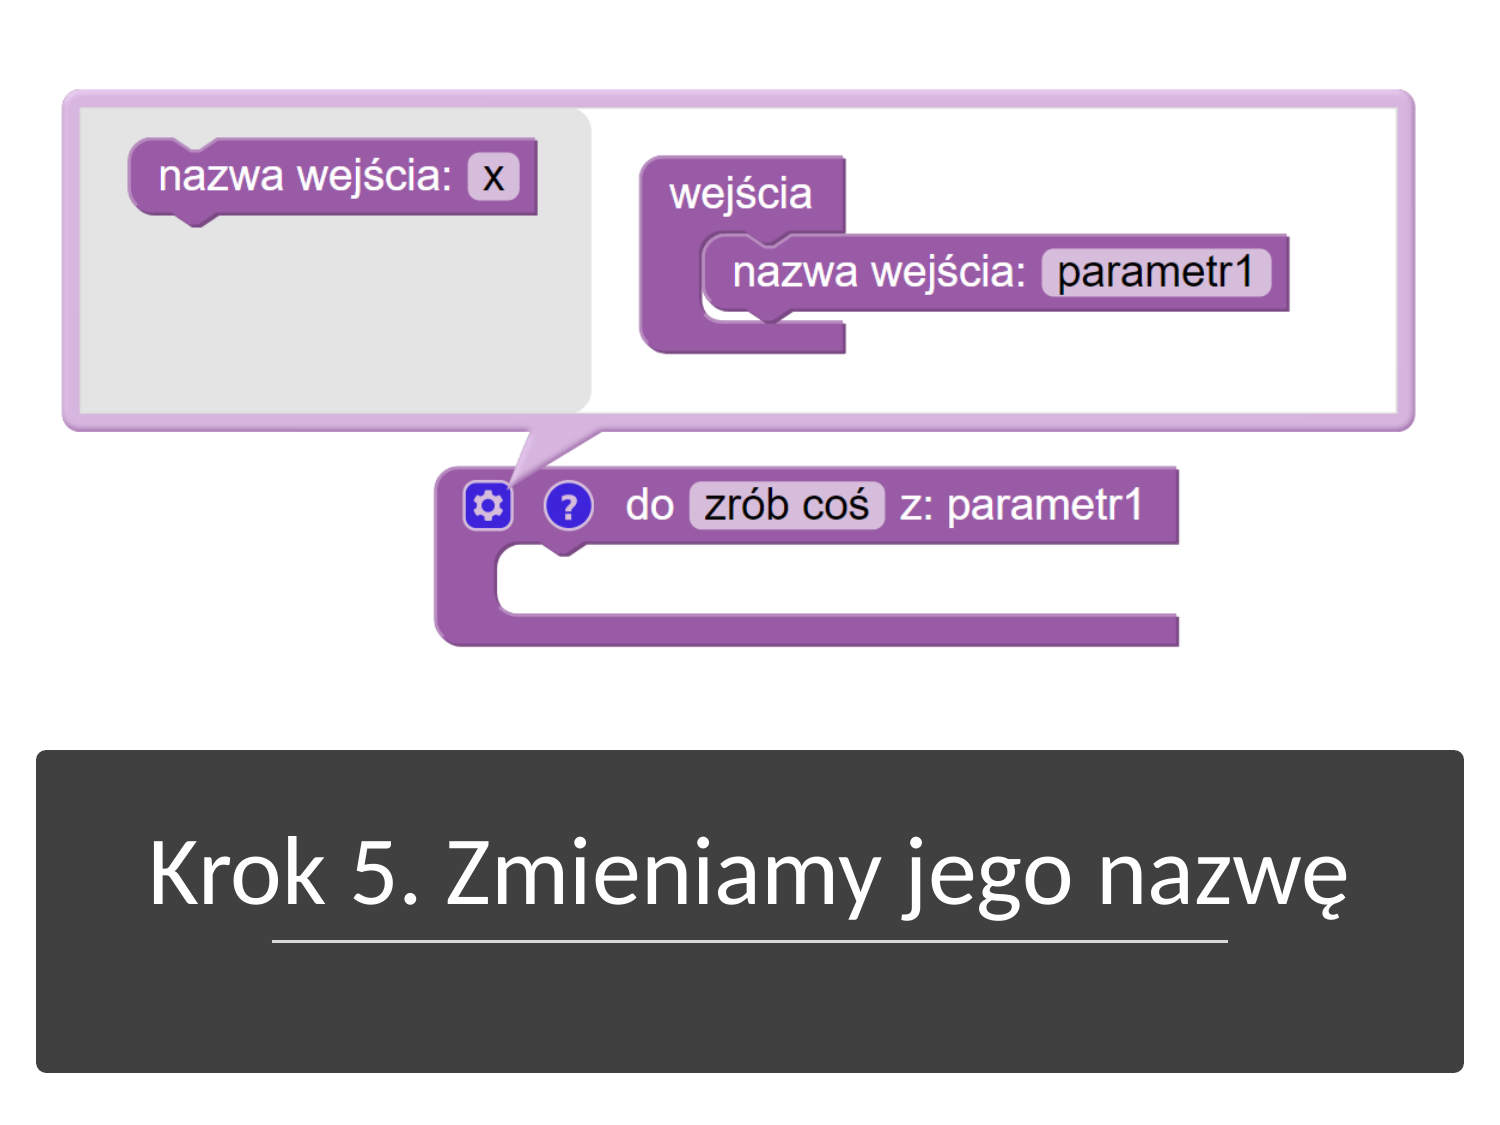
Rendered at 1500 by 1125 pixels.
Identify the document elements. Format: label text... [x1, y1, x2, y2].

title Krok 5. Zmieniamy jego nazwę [64, 780, 1436, 933]
text_box [46, 760, 1454, 1063]
picture [39, 63, 1454, 694]
